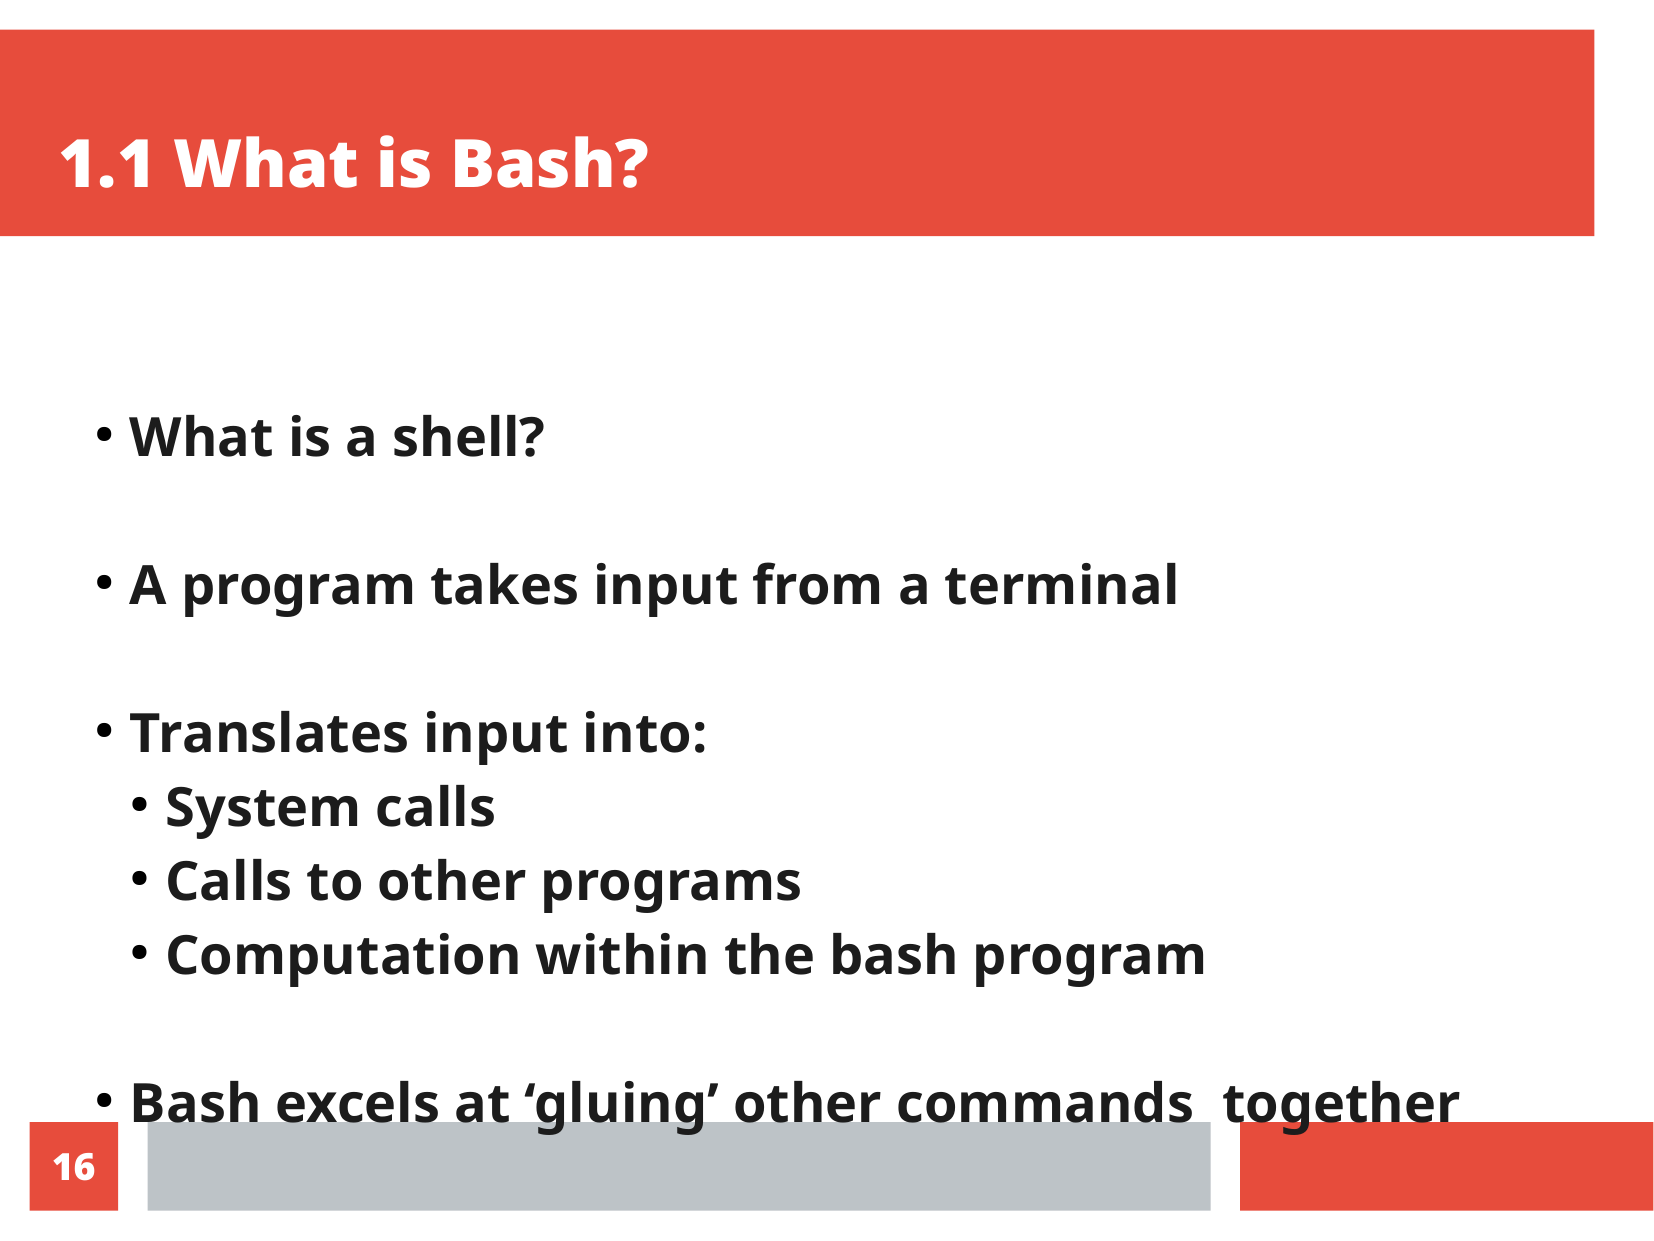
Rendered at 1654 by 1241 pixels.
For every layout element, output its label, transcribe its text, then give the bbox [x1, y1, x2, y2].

subtitle What is a shell? A program takes input from a terminal Translates input into: System calls Calls to other programs Computation within the bash program Bash excels at ‘gluing’ other commands together [59, 324, 1565, 1093]
title 1.1 What is Bash? [59, 59, 1595, 207]
